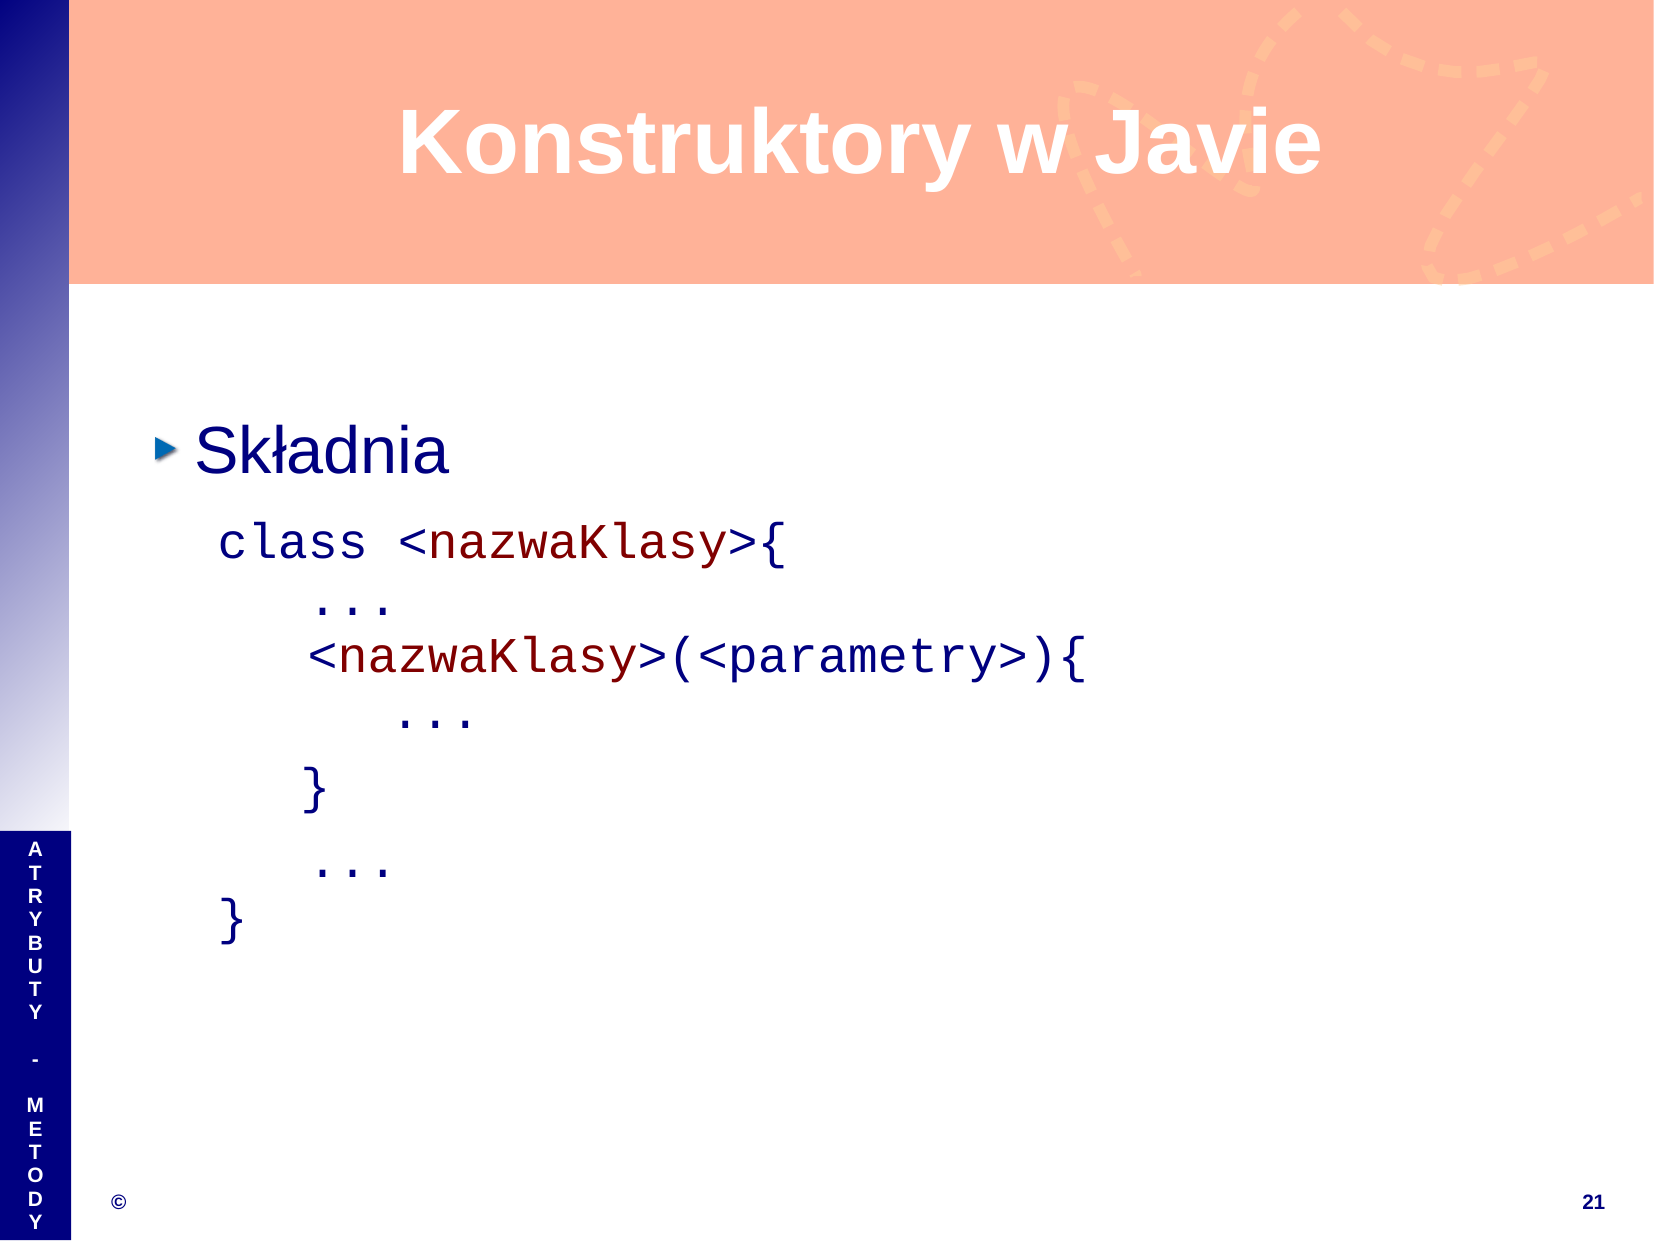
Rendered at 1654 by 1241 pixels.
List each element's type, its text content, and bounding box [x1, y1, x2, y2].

title Konstruktory w Javie [106, 37, 1617, 246]
list Składnia class <nazwaKlasy>{ ... <nazwaKlasy>(<parametry>){ ... } ... } [123, 412, 1592, 1007]
text_box A T R Y B U T Y - M E T O D Y [0, 830, 71, 1241]
